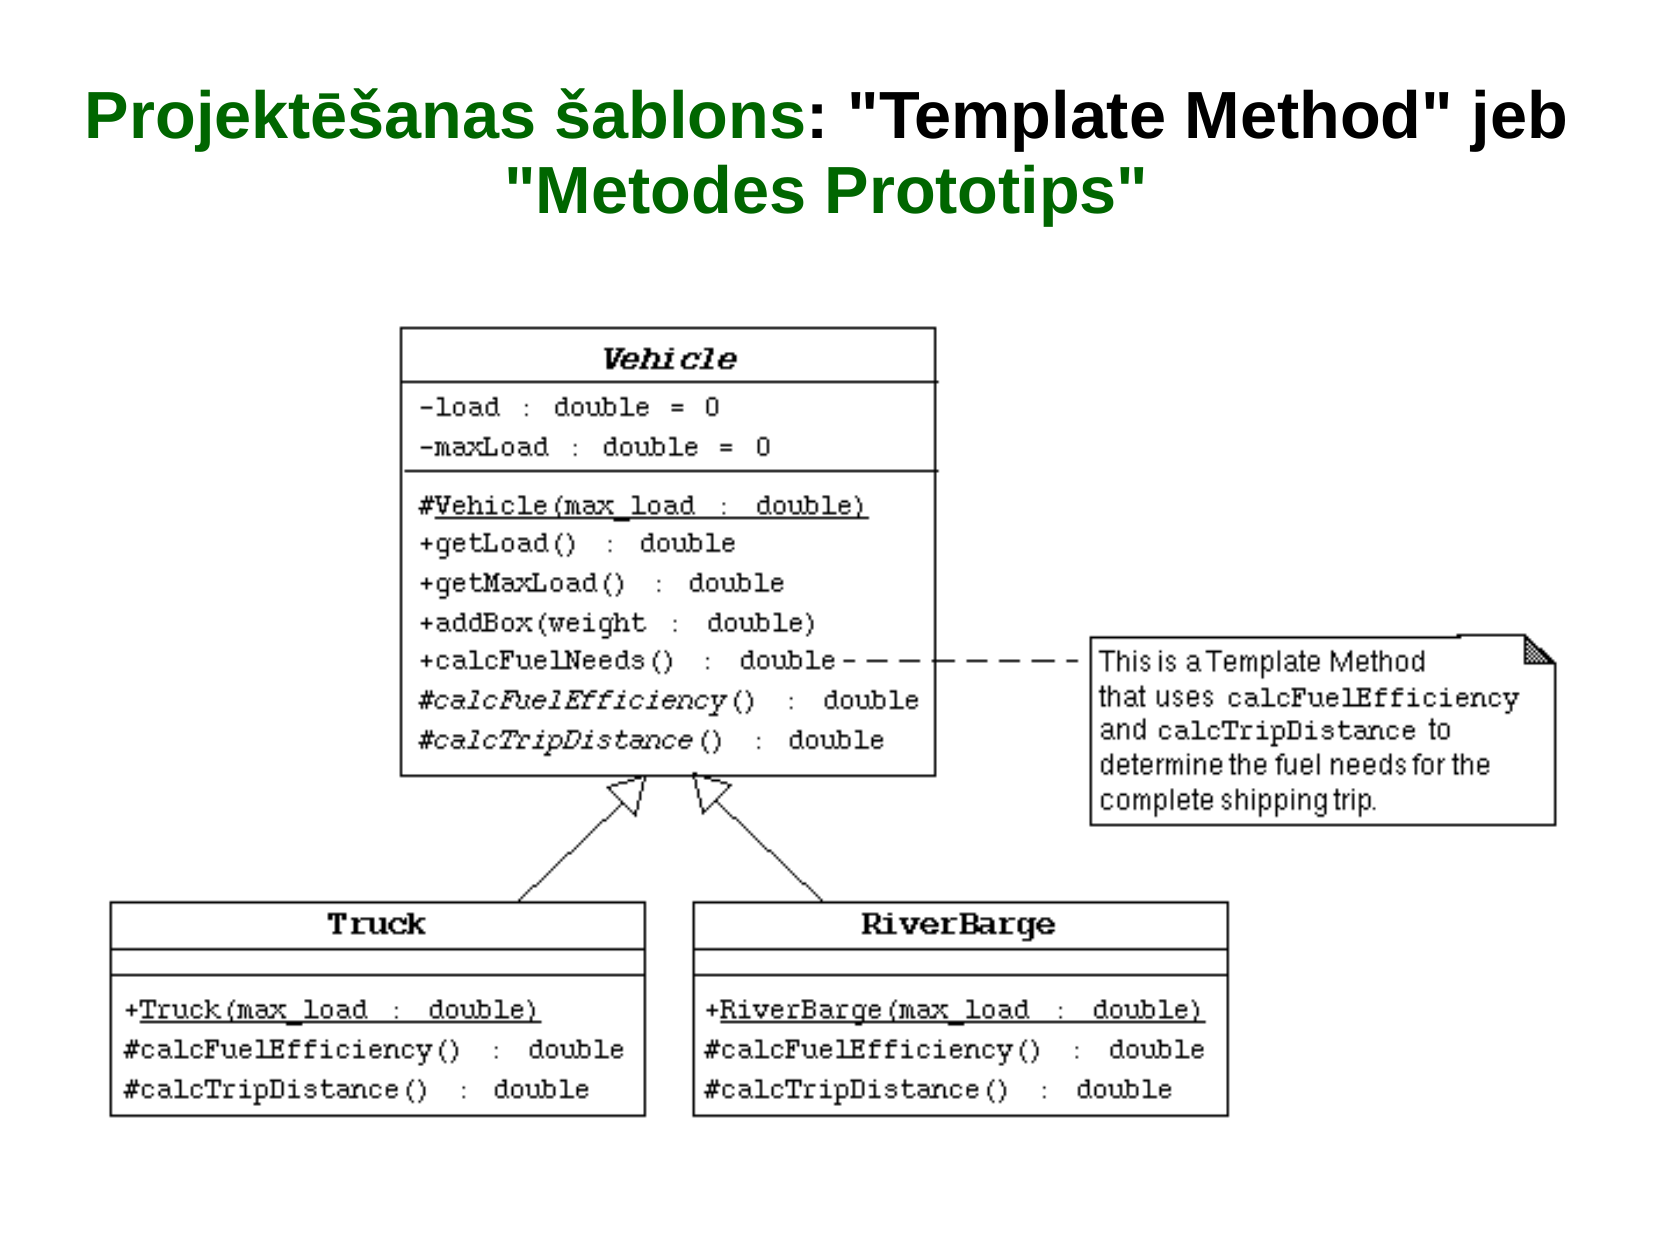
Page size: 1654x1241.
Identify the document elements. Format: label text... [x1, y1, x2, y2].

title Projektēšanas šablons: "Template Method" jeb "Metodes Prototips" [82, 49, 1571, 257]
picture [94, 290, 1571, 1134]
